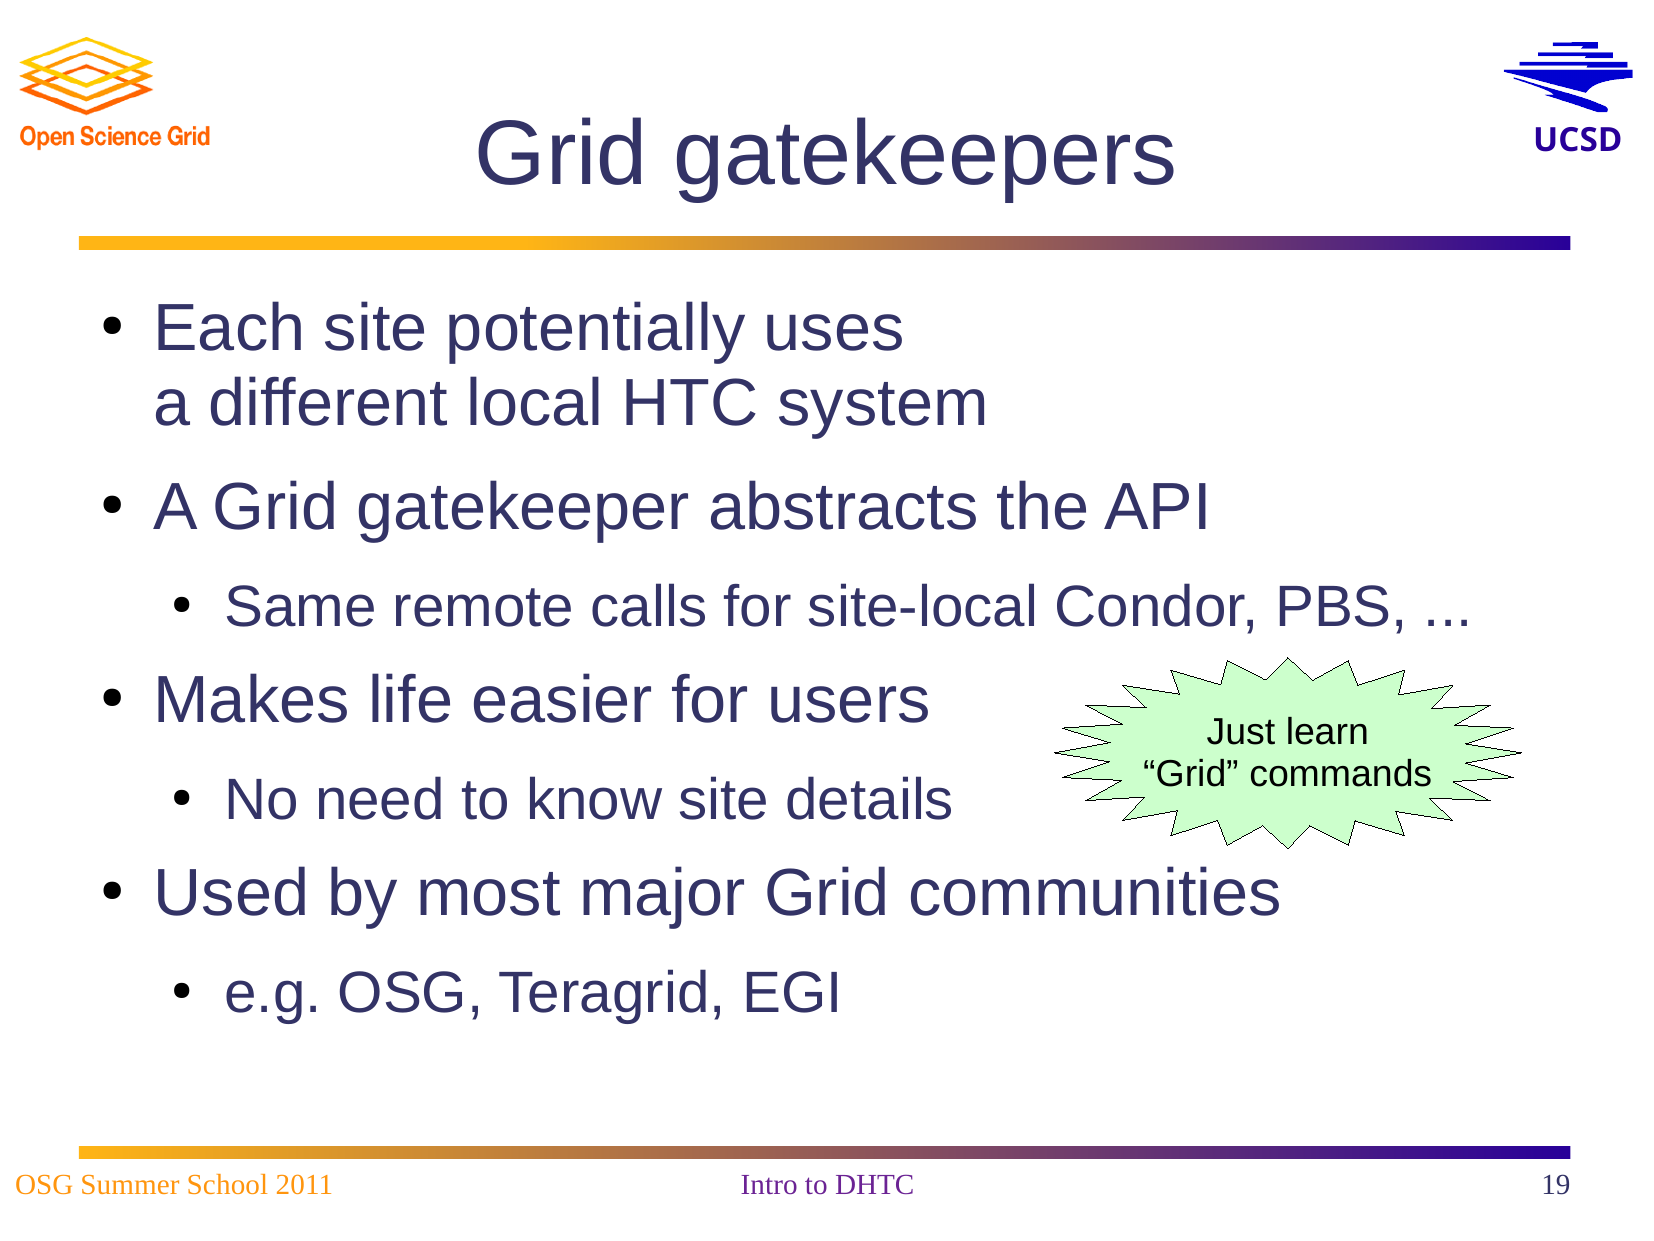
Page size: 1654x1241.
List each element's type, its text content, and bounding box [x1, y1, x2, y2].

list Each site potentially uses a different local HTC system A Grid gatekeeper abstracts the API Same remote calls for site-local Condor, PBS, ... Makes life easier for users No need to know site details Used by most major Grid communities e.g. OSG, Teragrid, EGI [82, 290, 1571, 1109]
text_box Just learn “Grid” commands [1054, 657, 1522, 849]
picture [0, 14, 229, 167]
title Grid gatekeepers [82, 49, 1571, 257]
picture [1495, 42, 1637, 118]
